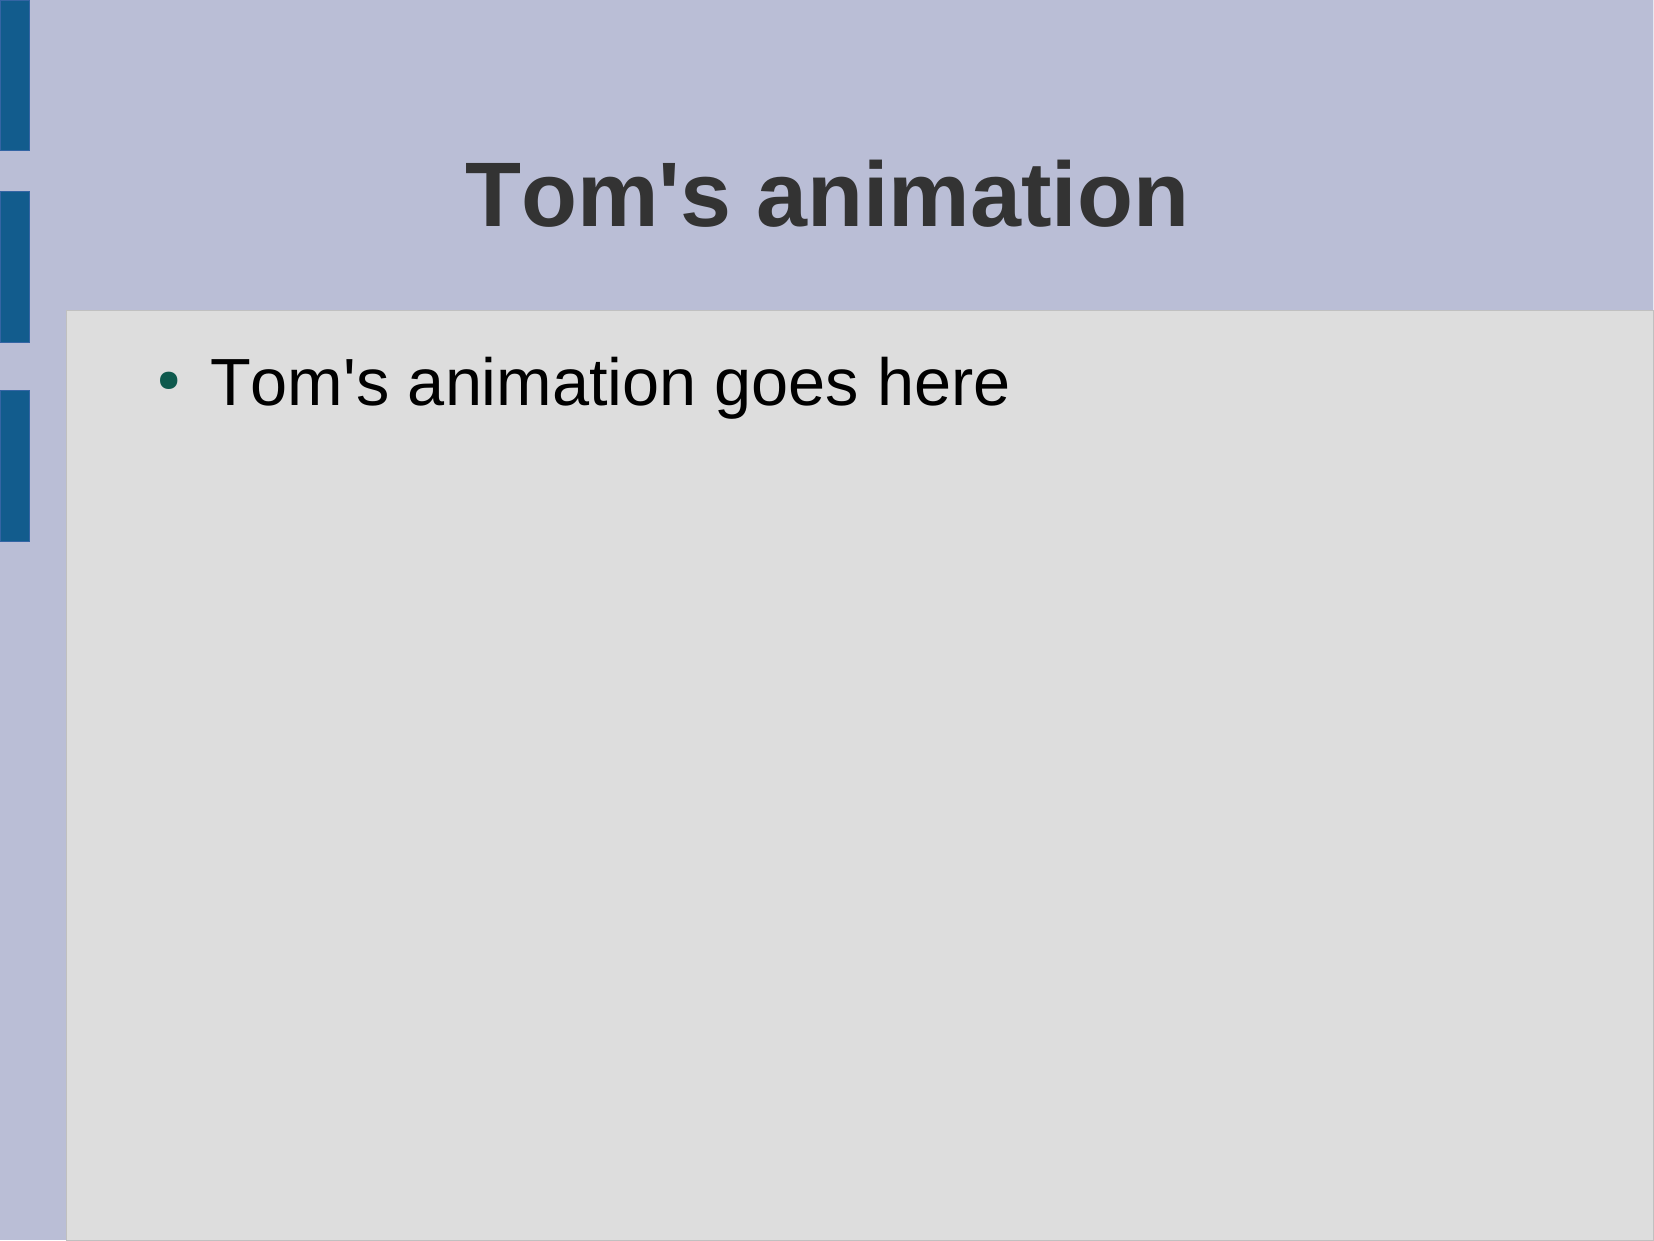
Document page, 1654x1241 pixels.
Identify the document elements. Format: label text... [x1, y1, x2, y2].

title Tom's animation [121, 91, 1534, 299]
list Tom's animation goes here [121, 344, 1534, 1127]
